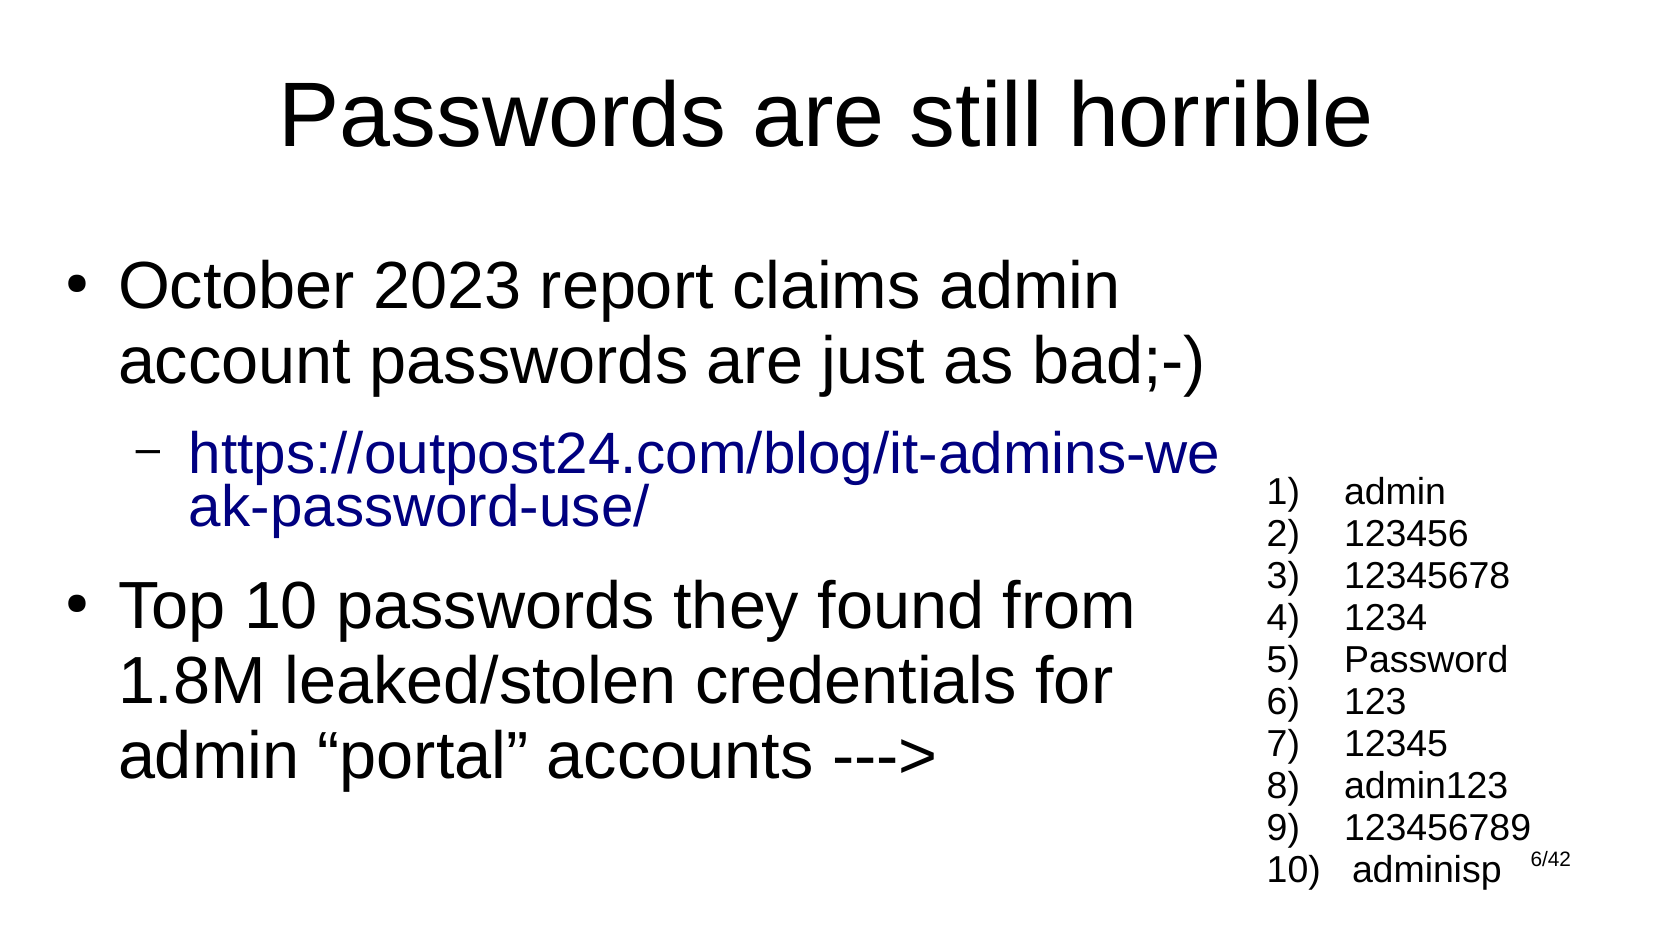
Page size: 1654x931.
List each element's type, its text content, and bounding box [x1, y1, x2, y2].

list October 2023 report claims admin account passwords are just as bad;-) https://outpost24.com/blog/it-admins-weak-password-use/ Top 10 passwords they found from 1.8M leaked/stolen credentials for admin “portal” accounts ---> [47, 248, 1241, 893]
text_box admin 123456 12345678 1234 Password 123 12345 admin123 123456789 adminisp [1251, 462, 1607, 898]
title Passwords are still horrible [82, 37, 1571, 193]
